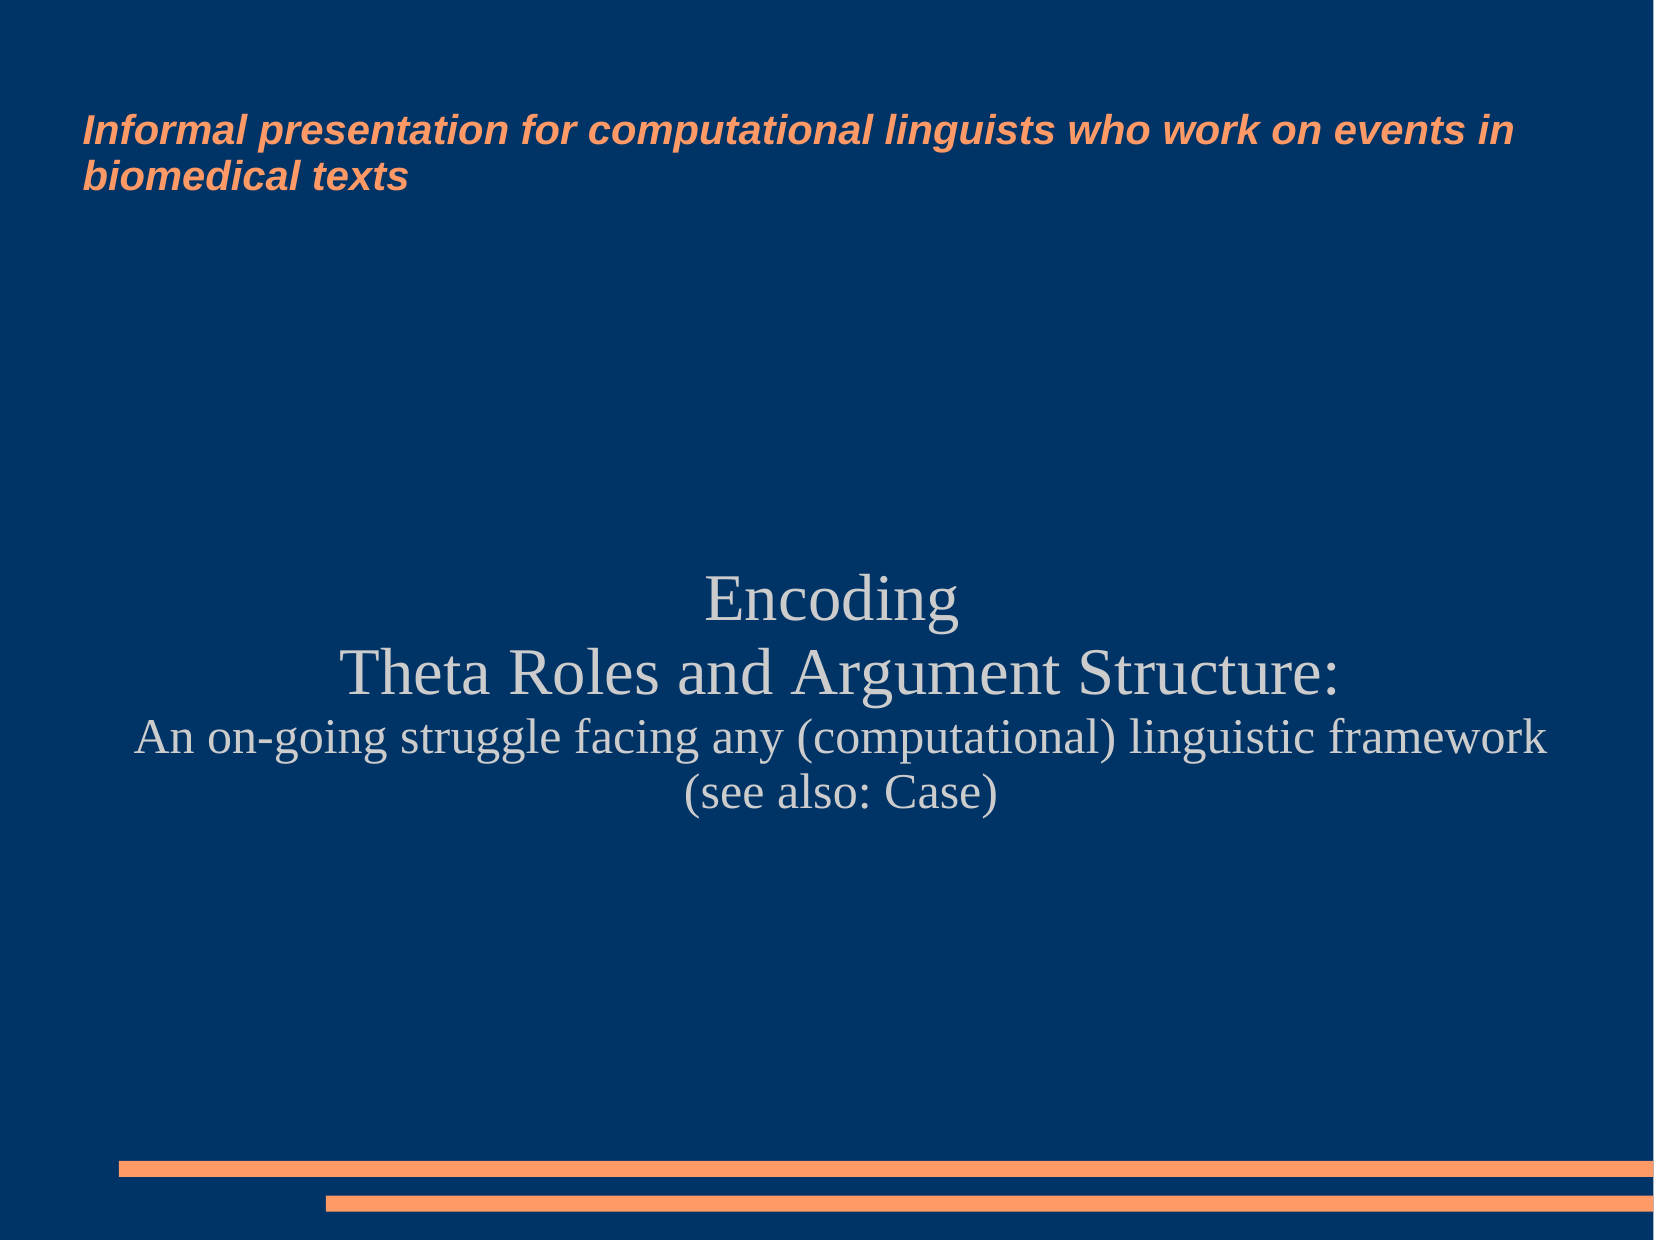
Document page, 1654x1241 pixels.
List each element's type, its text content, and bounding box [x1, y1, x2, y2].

title Informal presentation for computational linguists who work on events in biomedical texts [82, 56, 1571, 250]
subtitle Encoding Theta Roles and Argument Structure: An on-going struggle facing any (computational) linguistic framework (see also: Case) [121, 322, 1561, 1133]
